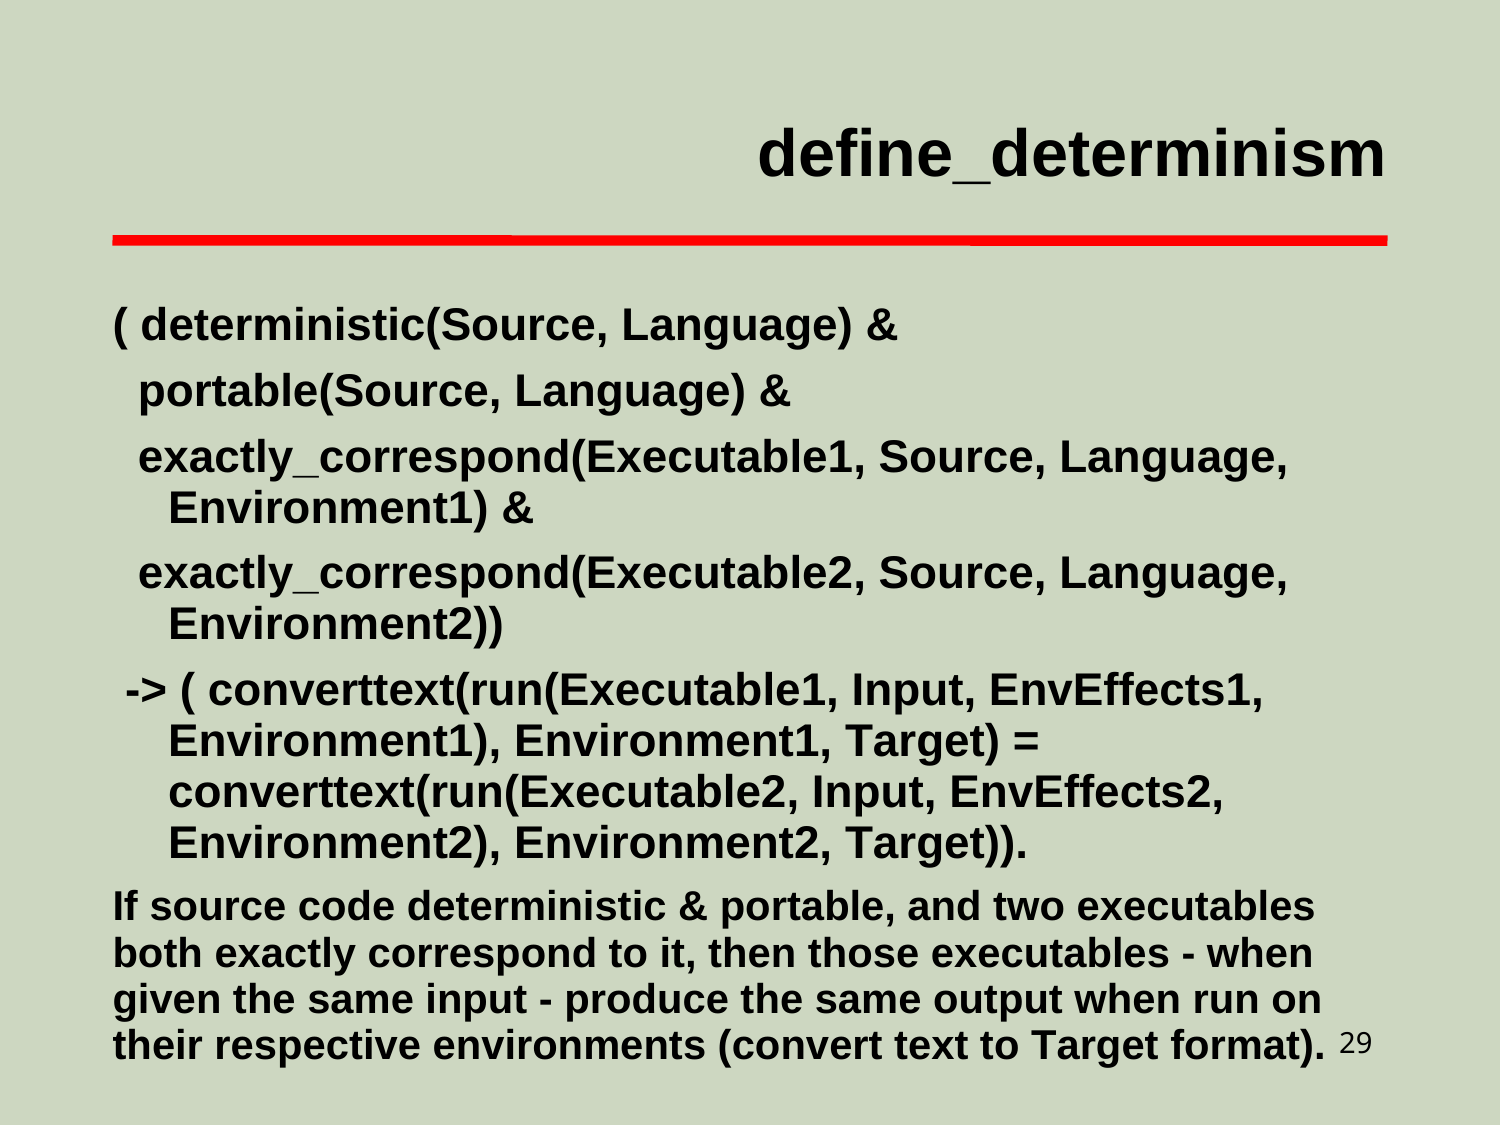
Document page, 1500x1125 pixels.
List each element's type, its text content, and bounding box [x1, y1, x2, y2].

title define_determinism [124, 117, 1387, 192]
list ( deterministic(Source, Language) & portable(Source, Language) & exactly_correspond(Executable1, Source, Language, Environment1) & exactly_correspond(Executable2, Source, Language, Environment2)) -> ( converttext(run(Executable1, Input, EnvEffects1, Environment1), Environment1, Target) = converttext(run(Executable2, Input, EnvEffects2, Environment2), Environment2, Target)). If source code deterministic & portable, and two executables both exactly correspond to it, then those executables - when given the same input - produce the same output when run on their respective environments (convert text to Target format). [112, 299, 1387, 1099]
